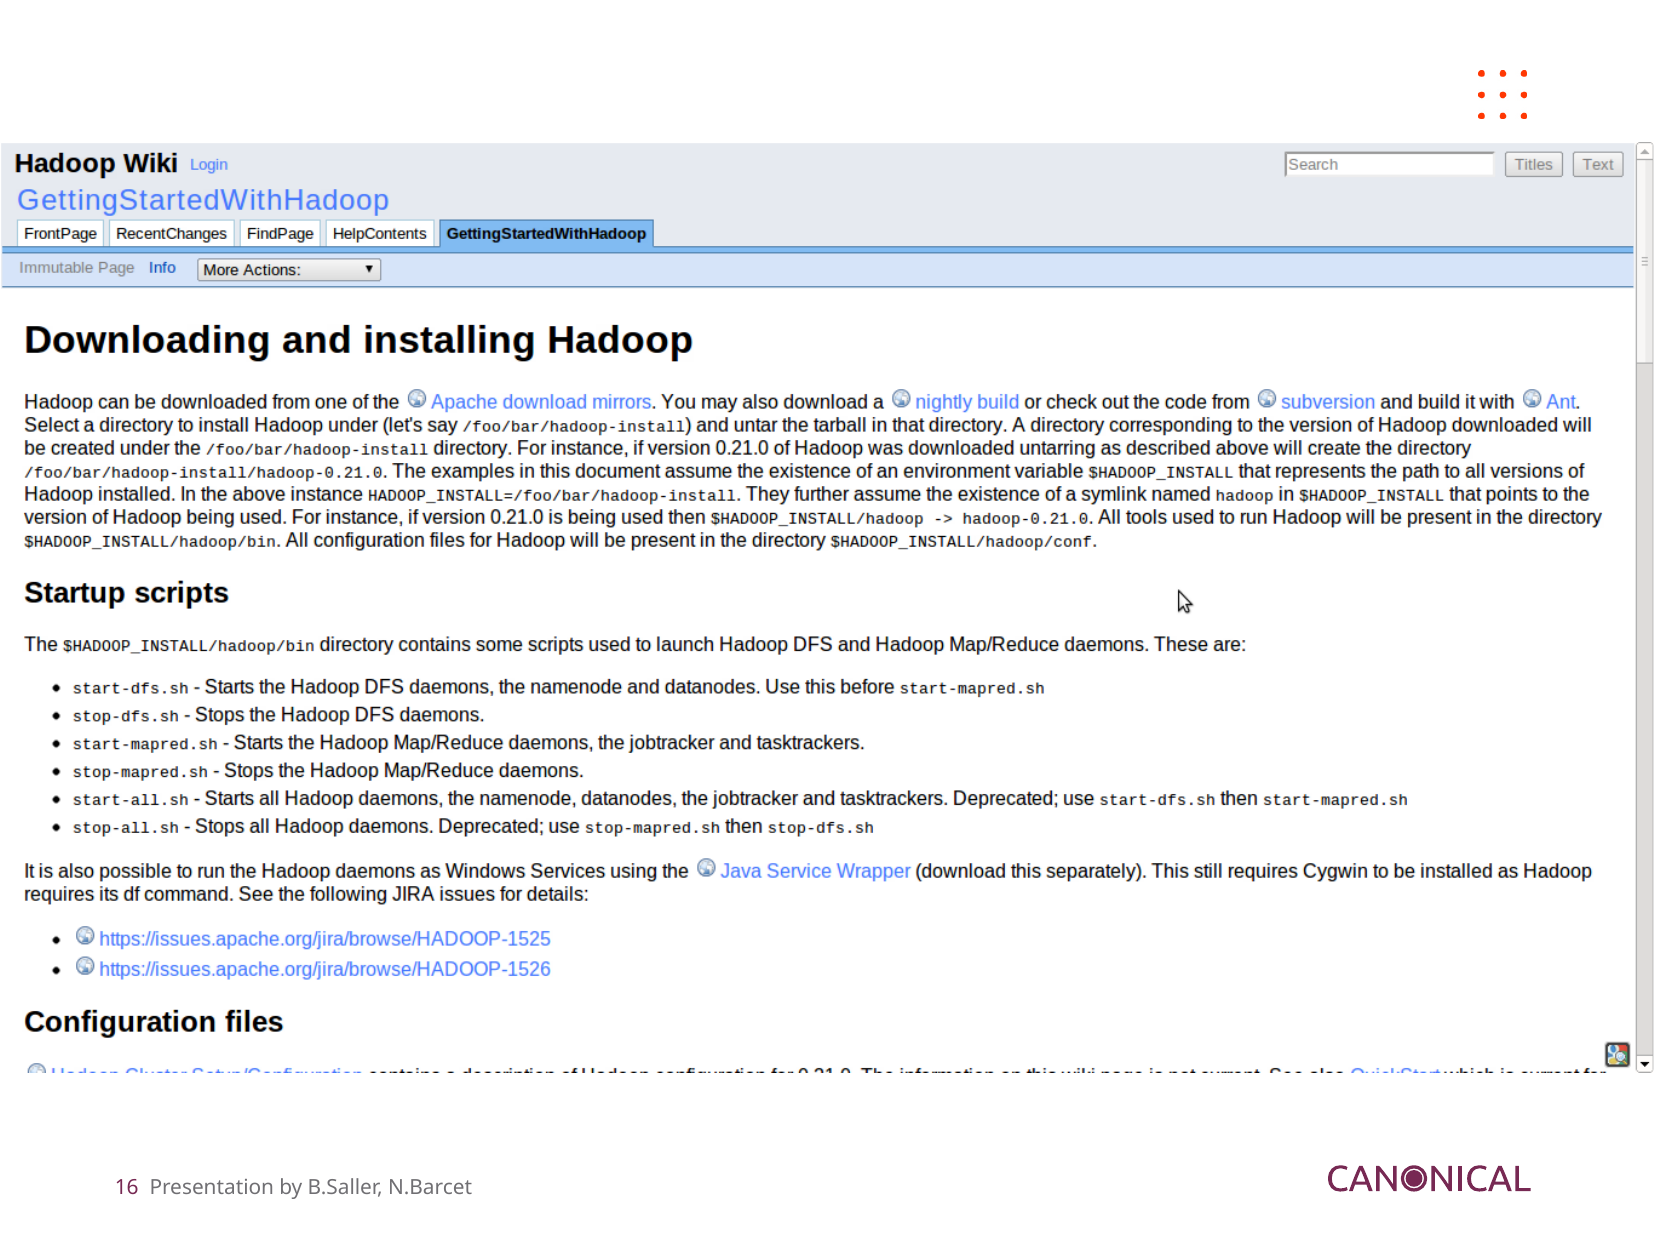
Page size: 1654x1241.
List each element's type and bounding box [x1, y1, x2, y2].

picture [0, 142, 1654, 1073]
picture [1478, 70, 1527, 119]
